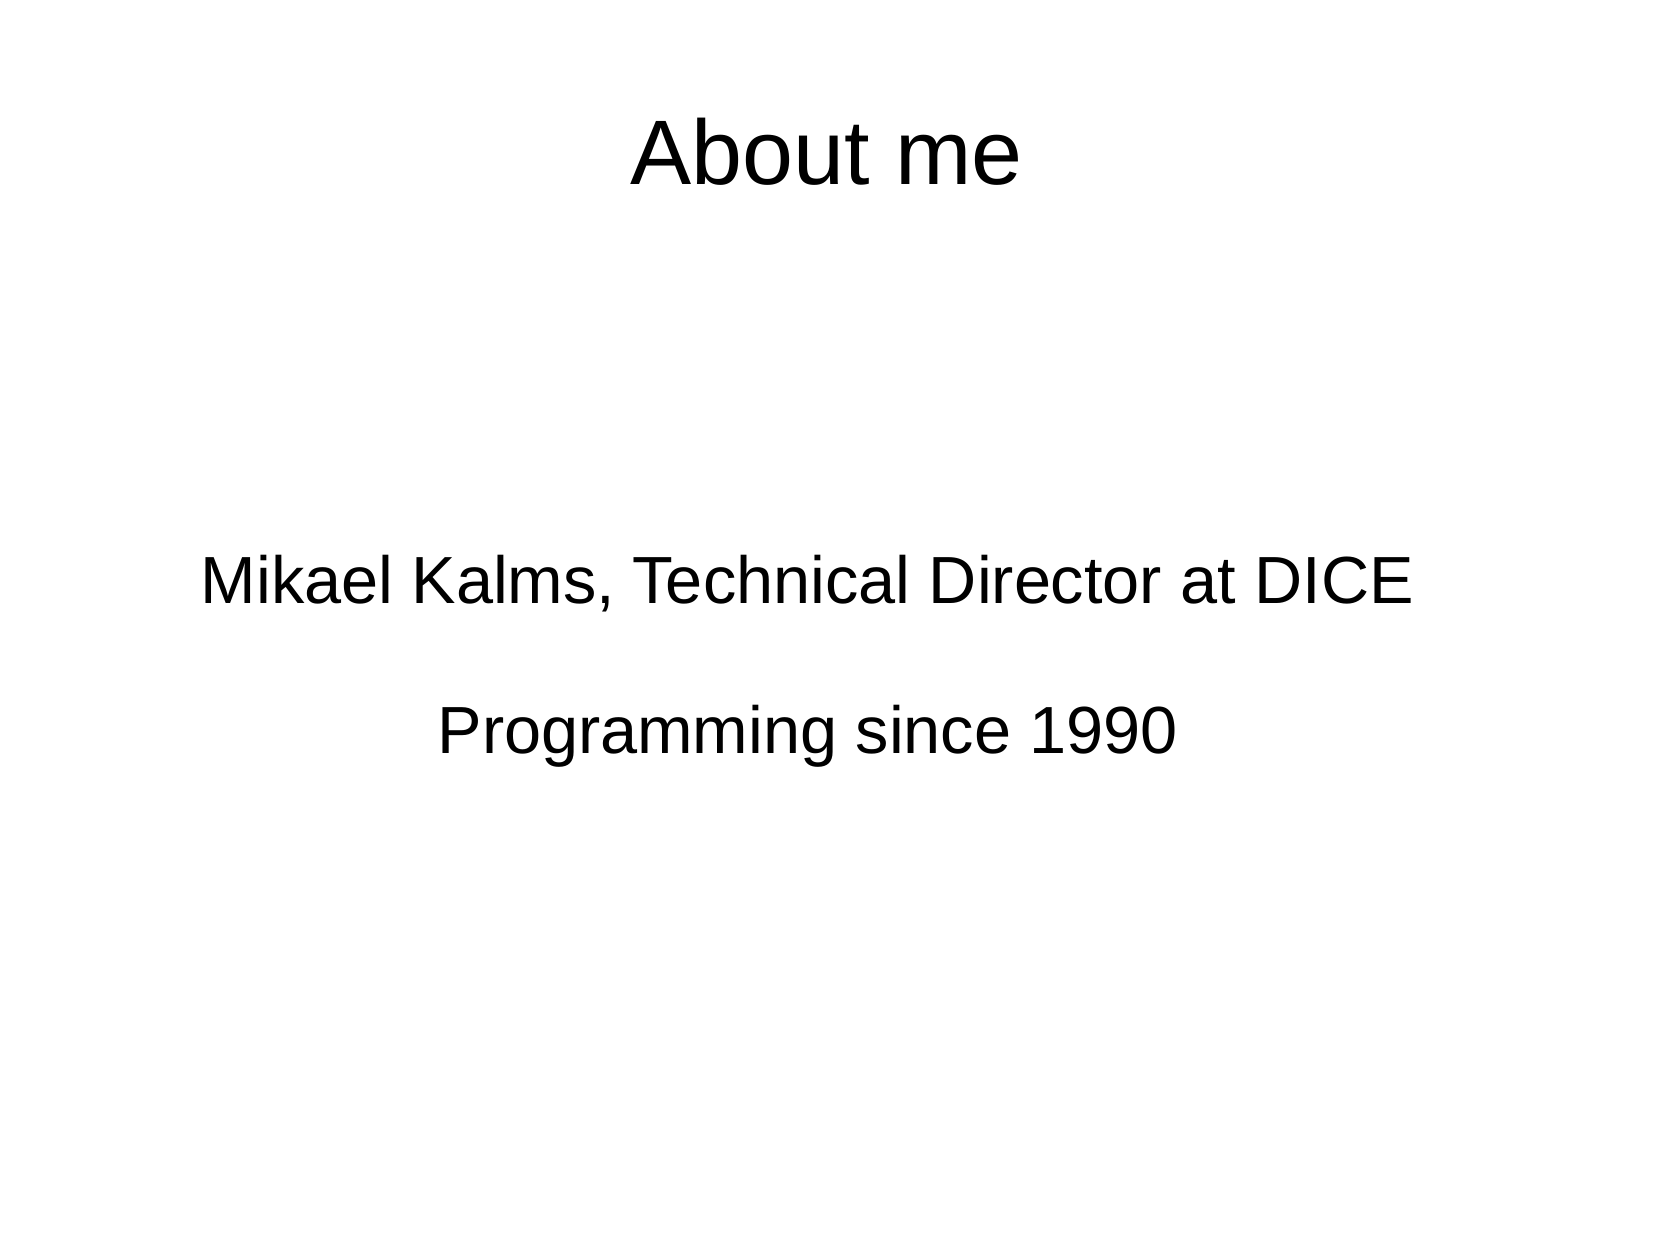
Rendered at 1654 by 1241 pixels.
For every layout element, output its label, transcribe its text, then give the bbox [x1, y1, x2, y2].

title About me [82, 49, 1571, 257]
subtitle Mikael Kalms, Technical Director at DICE Programming since 1990 [80, 543, 1536, 768]
